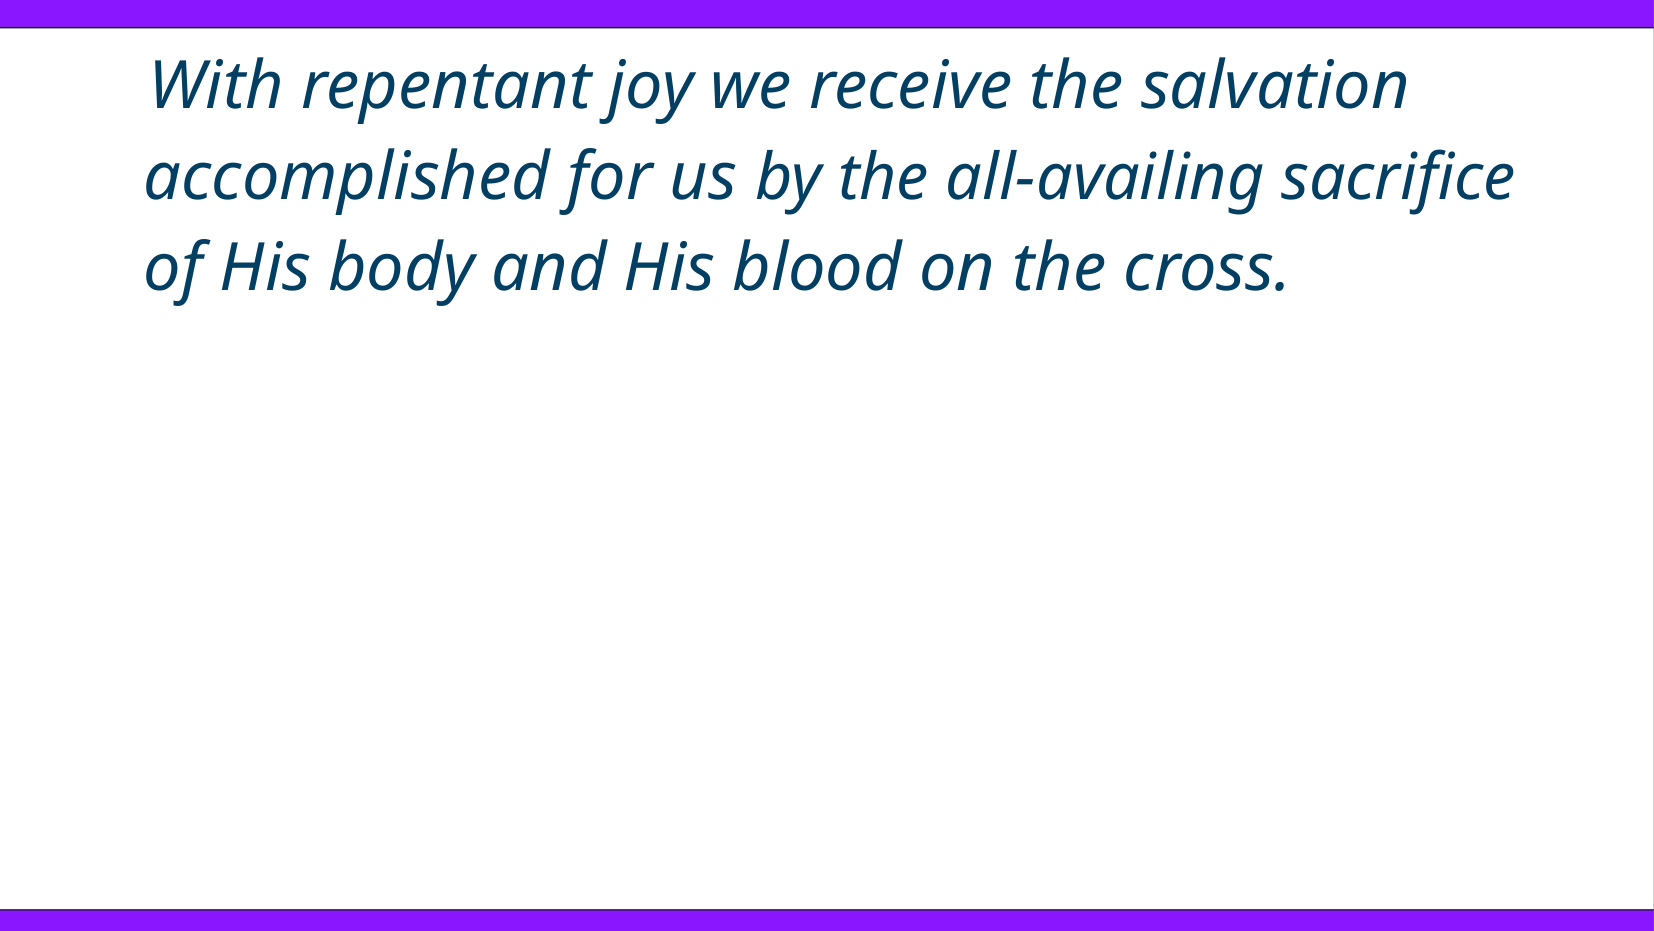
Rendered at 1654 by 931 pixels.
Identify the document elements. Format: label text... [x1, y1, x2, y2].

text_box With repentant joy we receive the salvation accomplished for us by the all-availing sacrifice of His body and His blood on the cross. [60, 30, 1576, 350]
picture [0, 0, 1654, 931]
